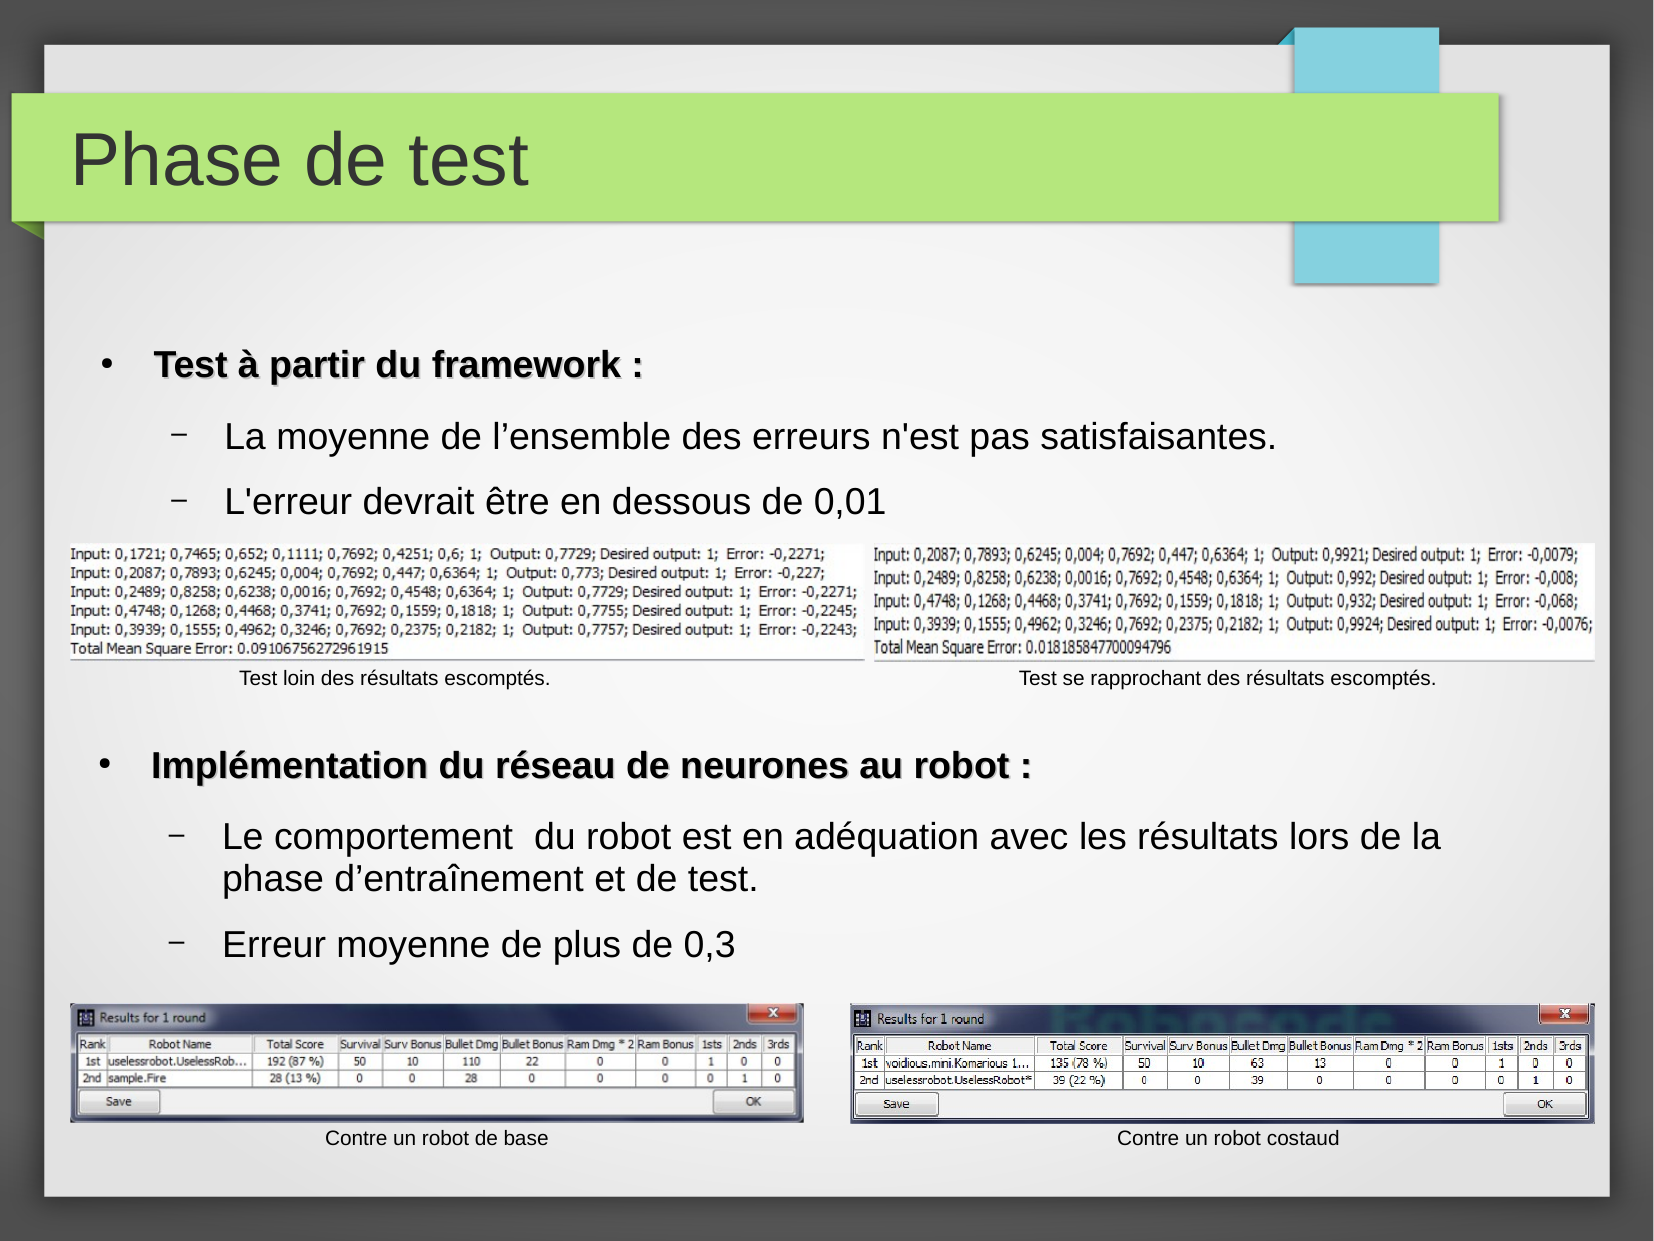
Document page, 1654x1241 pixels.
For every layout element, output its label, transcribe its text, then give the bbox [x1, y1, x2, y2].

text_box Test loin des résultats escomptés. [224, 659, 591, 697]
picture [0, 0, 1654, 1241]
list Implémentation du réseau de neurones au robot : Le comportement du robot est en adéquation avec les résultats lors de la phase d’entraînement et de test. Erreur moyenne de plus de 0,3 [80, 744, 1536, 1004]
text_box Contre un robot costaud [862, 1119, 1595, 1158]
title Phase de test [70, 106, 1229, 213]
text_box Test se rapprochant des résultats escomptés. [1003, 659, 1465, 697]
text_box Contre un robot de base [70, 1119, 804, 1158]
list Test à partir du framework : La moyenne de l’ensemble des erreurs n'est pas satisfaisantes. L'erreur devrait être en dessous de 0,01 [82, 343, 1538, 579]
